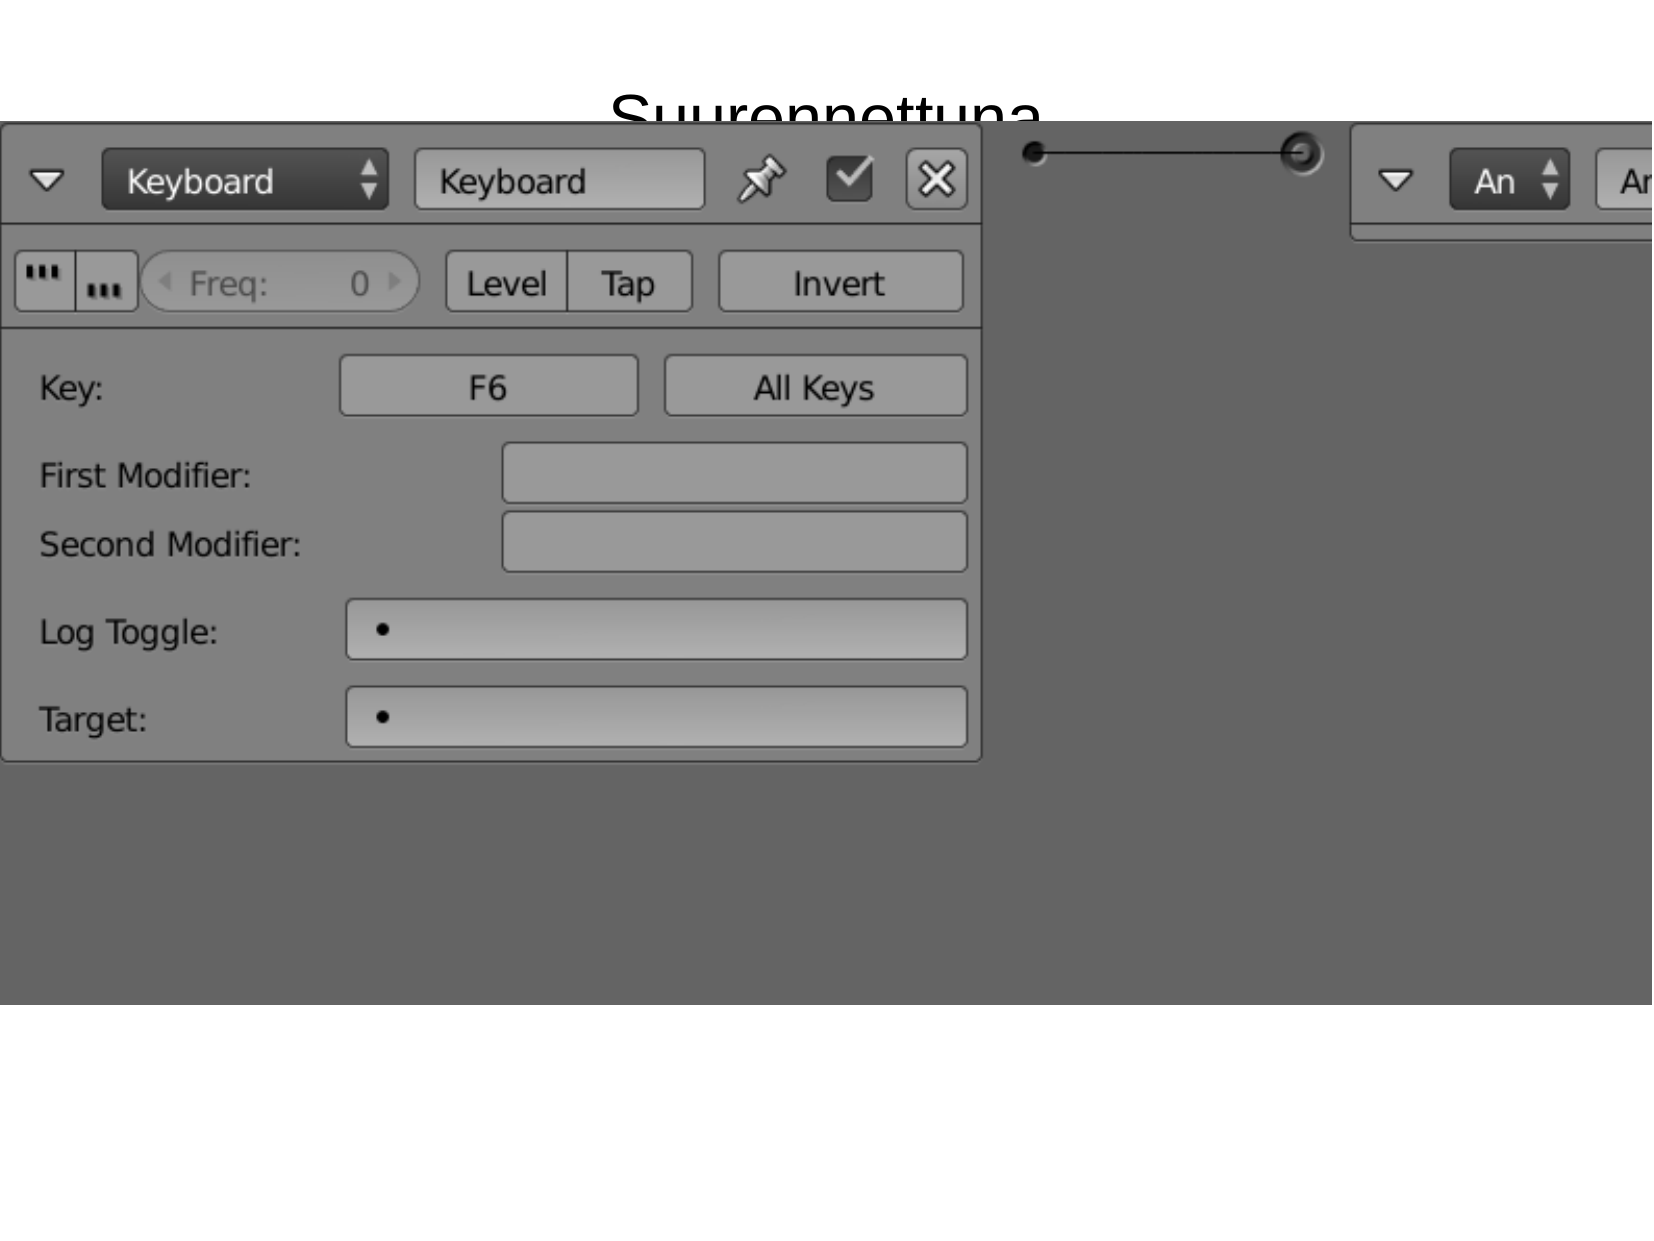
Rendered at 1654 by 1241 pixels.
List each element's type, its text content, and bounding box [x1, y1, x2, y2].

subtitle Suurennettuna [82, 49, 1571, 121]
picture [0, 121, 1652, 1006]
subtitle Suurennettuna [82, 1006, 1571, 1010]
